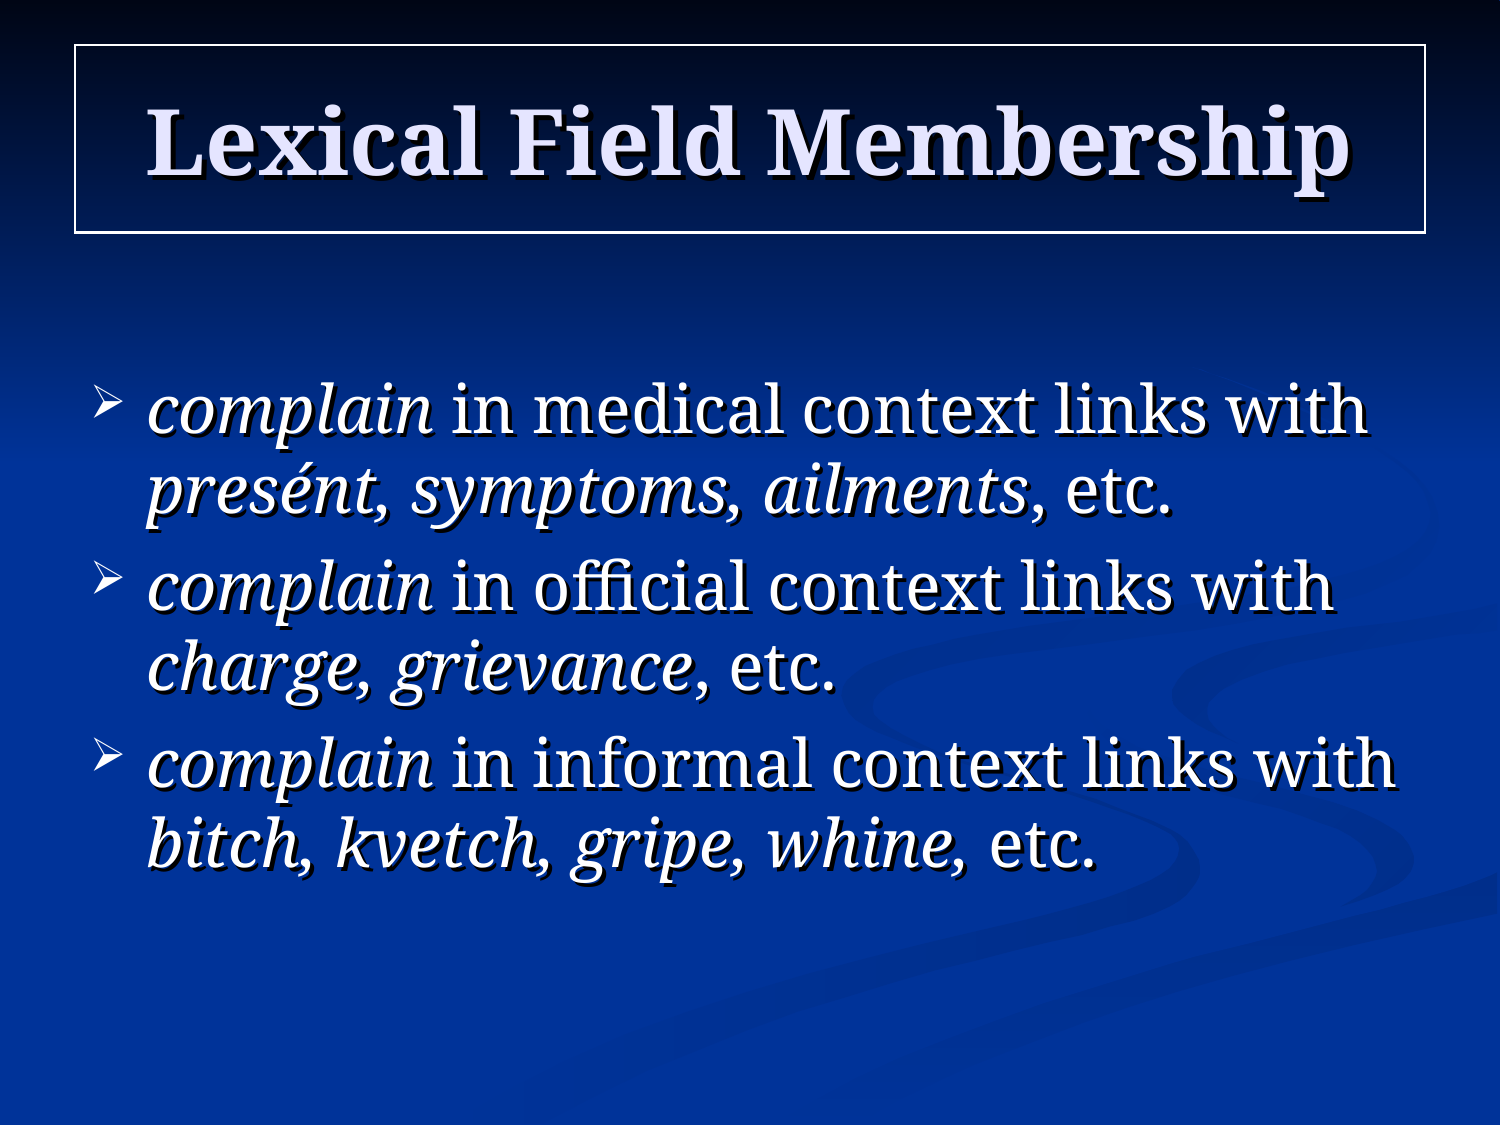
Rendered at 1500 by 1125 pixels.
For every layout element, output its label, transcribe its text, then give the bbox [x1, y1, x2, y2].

title Lexical Field Membership [75, 45, 1426, 233]
list complain in medical context links with presént, symptoms, ailments, etc. complain in official context links with charge, grievance, etc. complain in informal context links with bitch, kvetch, gripe, whine, etc. [75, 262, 1426, 1001]
